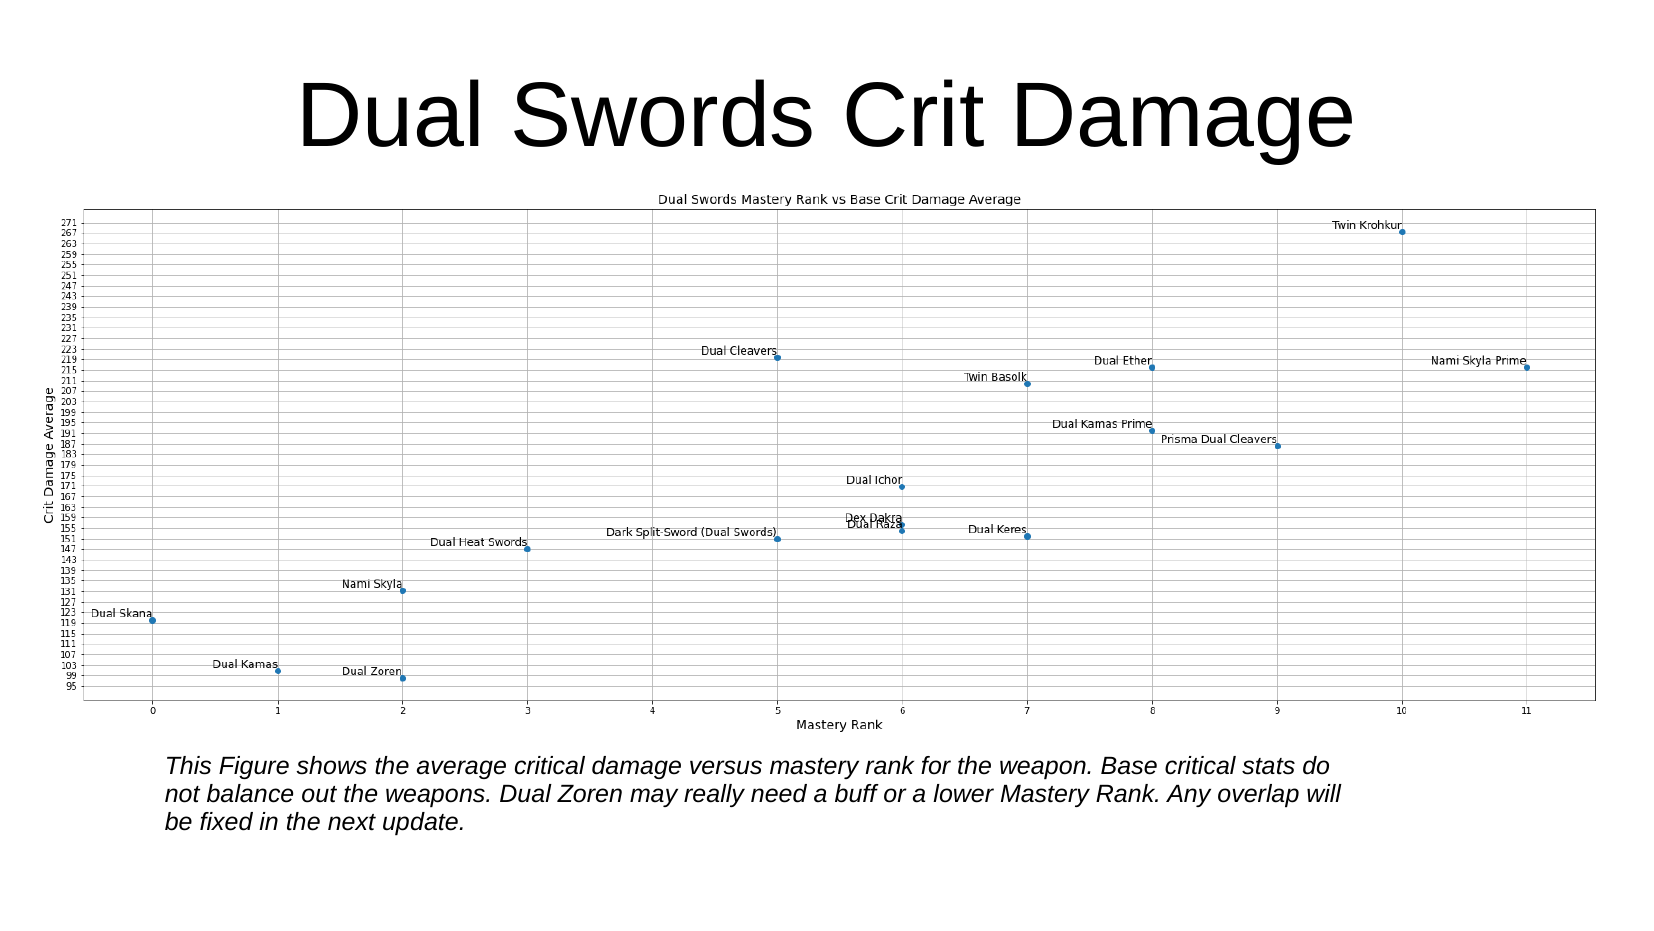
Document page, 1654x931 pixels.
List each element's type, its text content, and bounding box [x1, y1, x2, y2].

text_box This Figure shows the average critical damage versus mastery rank for the weapon. Base critical stats do not balance out the weapons. Dual Zoren may really need a buff or a lower Mastery Rank. Any overlap will be fixed in the next update. [150, 744, 1388, 844]
picture [37, 187, 1601, 738]
title Dual Swords Crit Damage [82, 37, 1571, 187]
